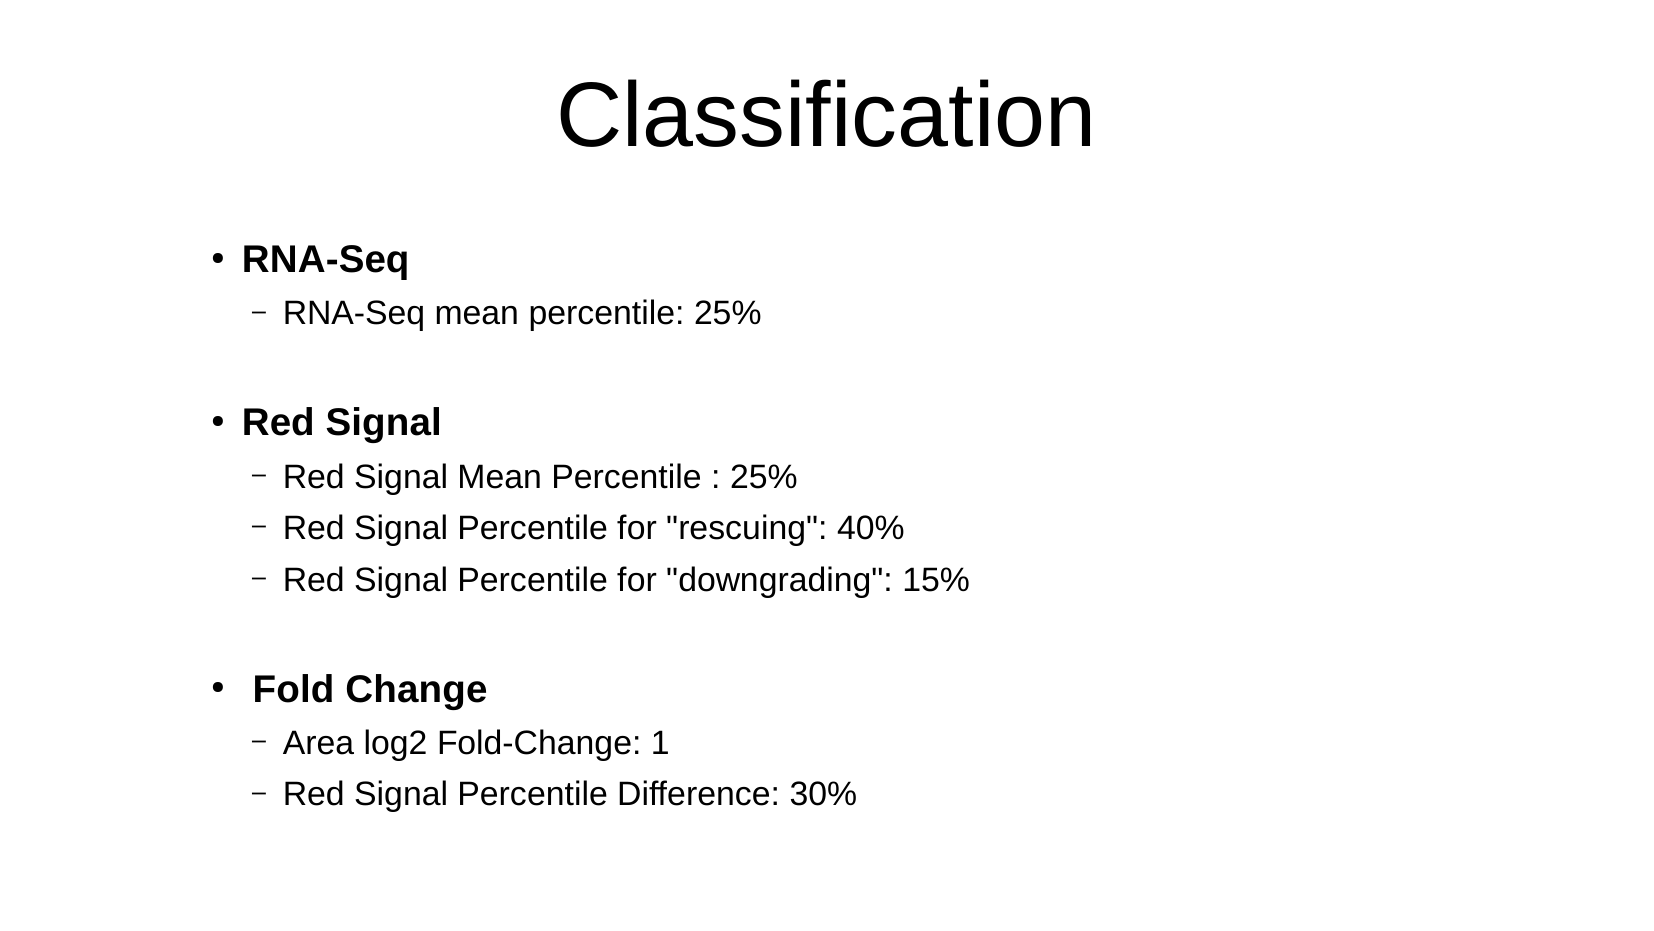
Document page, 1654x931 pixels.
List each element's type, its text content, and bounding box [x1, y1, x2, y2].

list RNA-Seq RNA-Seq mean percentile: 25% Red Signal Red Signal Mean Percentile : 25% Red Signal Percentile for "rescuing": 40% Red Signal Percentile for "downgrading": 15% Fold Change Area log2 Fold-Change: 1 Red Signal Percentile Difference: 30% [200, 177, 1312, 815]
title Classification [82, 37, 1571, 193]
